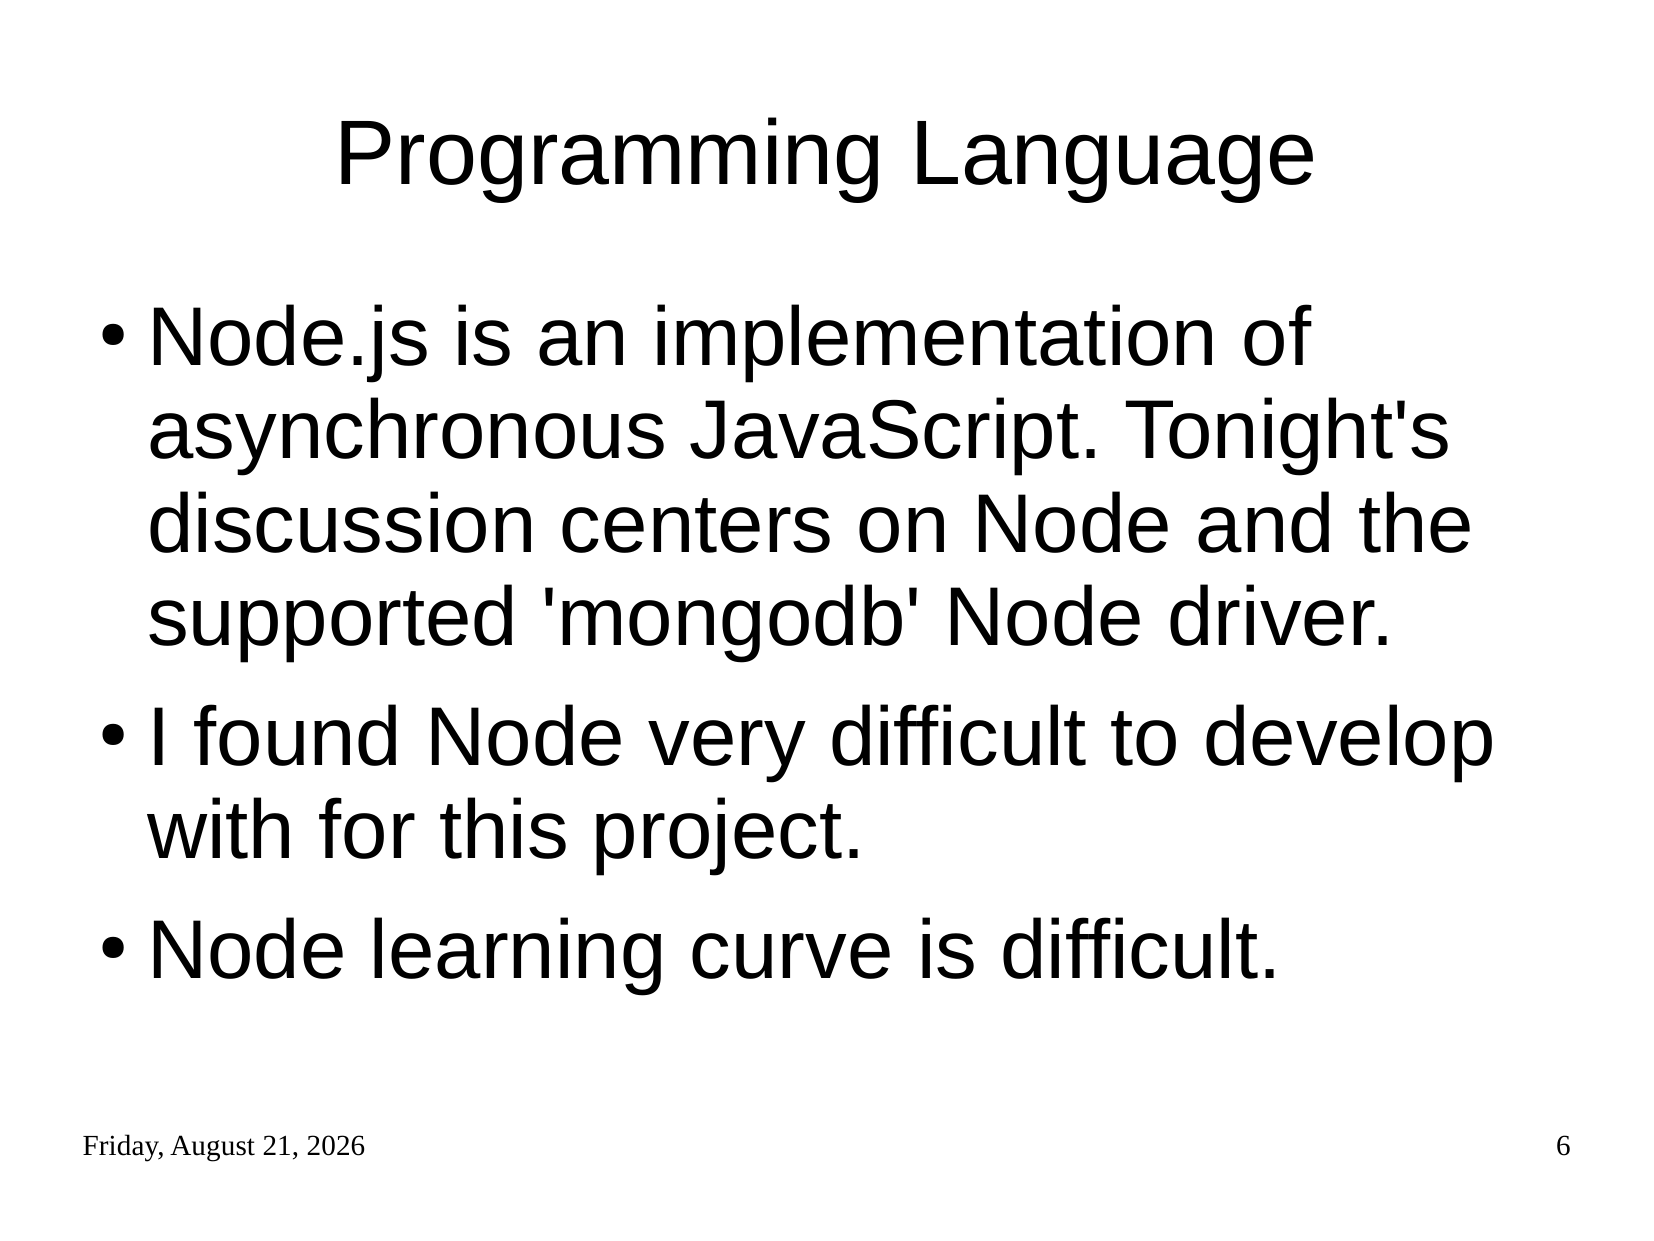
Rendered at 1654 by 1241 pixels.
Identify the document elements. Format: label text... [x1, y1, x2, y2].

list Node.js is an implementation of asynchronous JavaScript. Tonight's discussion centers on Node and the supported 'mongodb' Node driver. I found Node very difficult to develop with for this project. Node learning curve is difficult. [82, 290, 1571, 1010]
title Programming Language [82, 49, 1571, 257]
